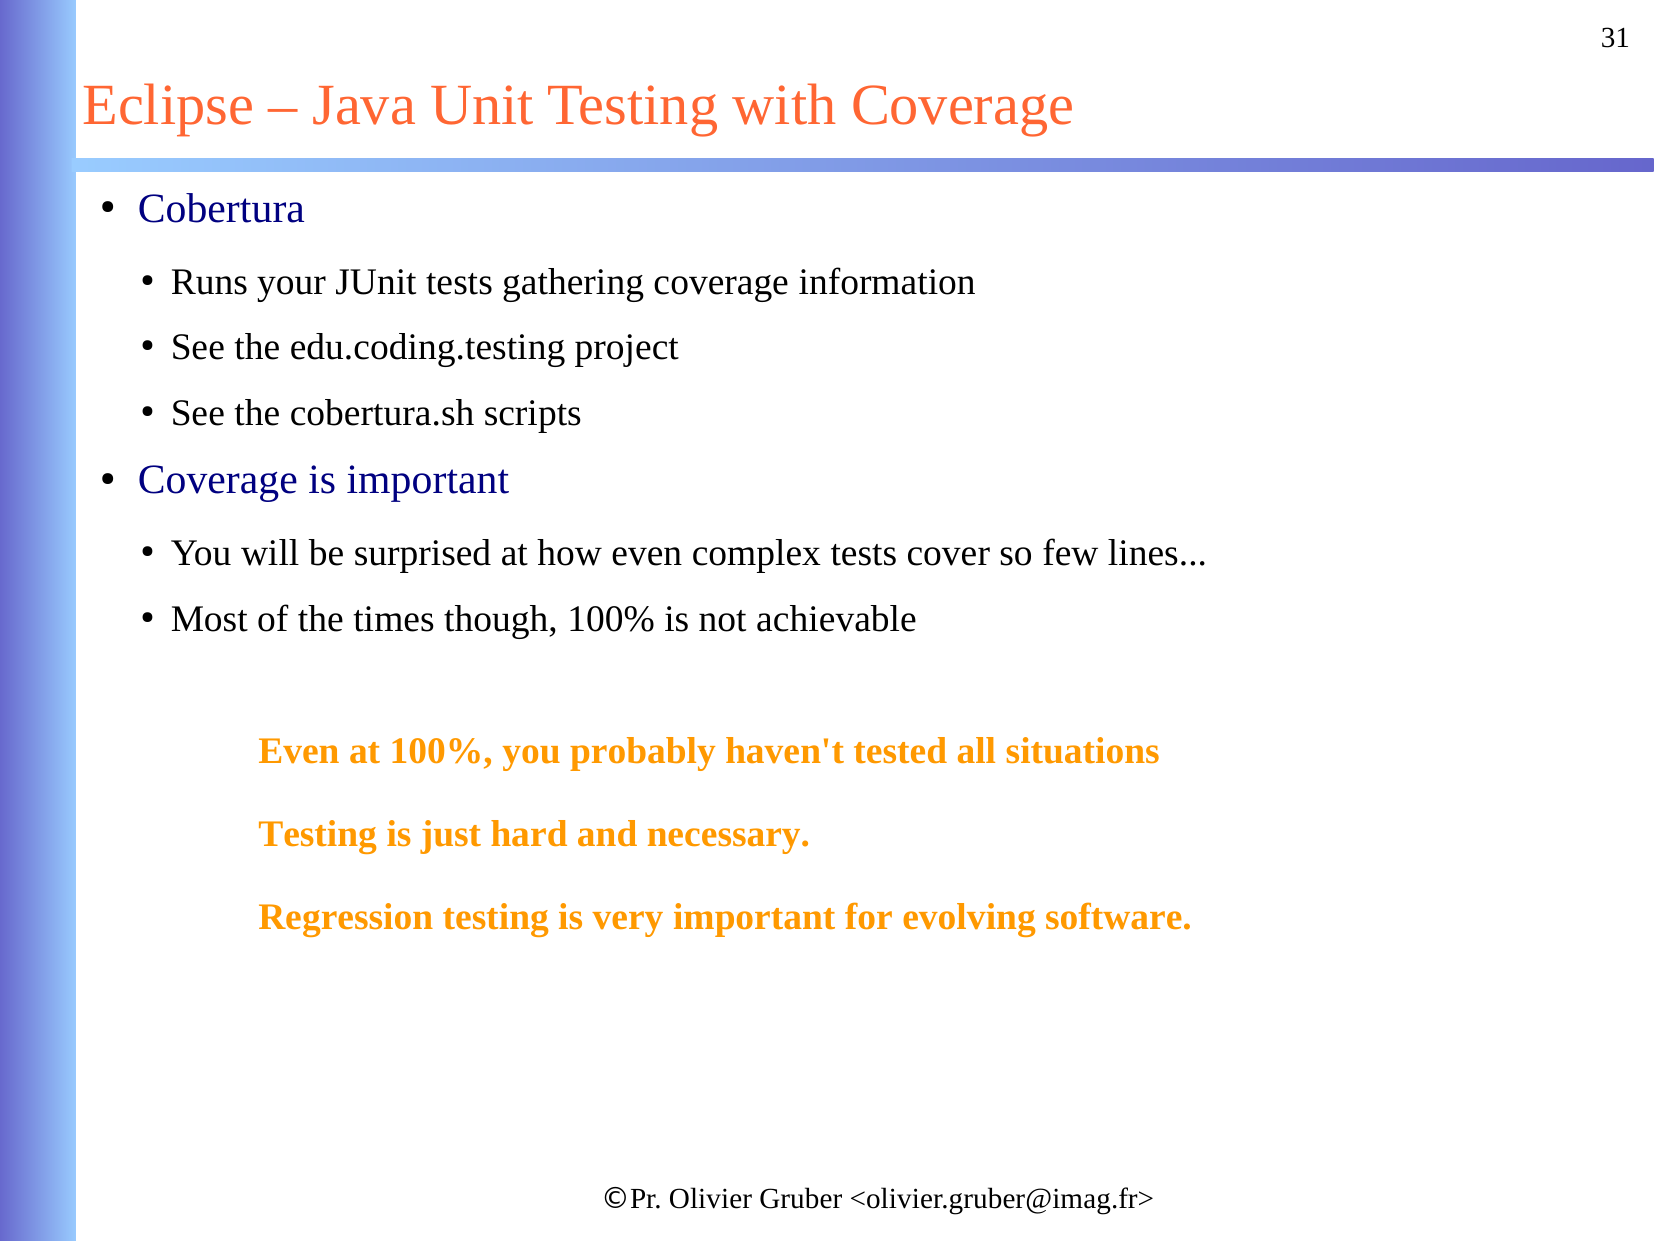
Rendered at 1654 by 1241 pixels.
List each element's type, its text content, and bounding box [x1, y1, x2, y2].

title Eclipse – Java Unit Testing with Coverage [82, 49, 1571, 161]
list Cobertura Runs your JUnit tests gathering coverage information See the edu.coding.testing project See the cobertura.sh scripts Coverage is important You will be surprised at how even complex tests cover so few lines... Most of the times though, 100% is not achievable [82, 185, 1571, 1129]
text_box Even at 100%, you probably haven't tested all situations Testing is just hard and necessary. Regression testing is very important for evolving software. [258, 730, 1191, 940]
